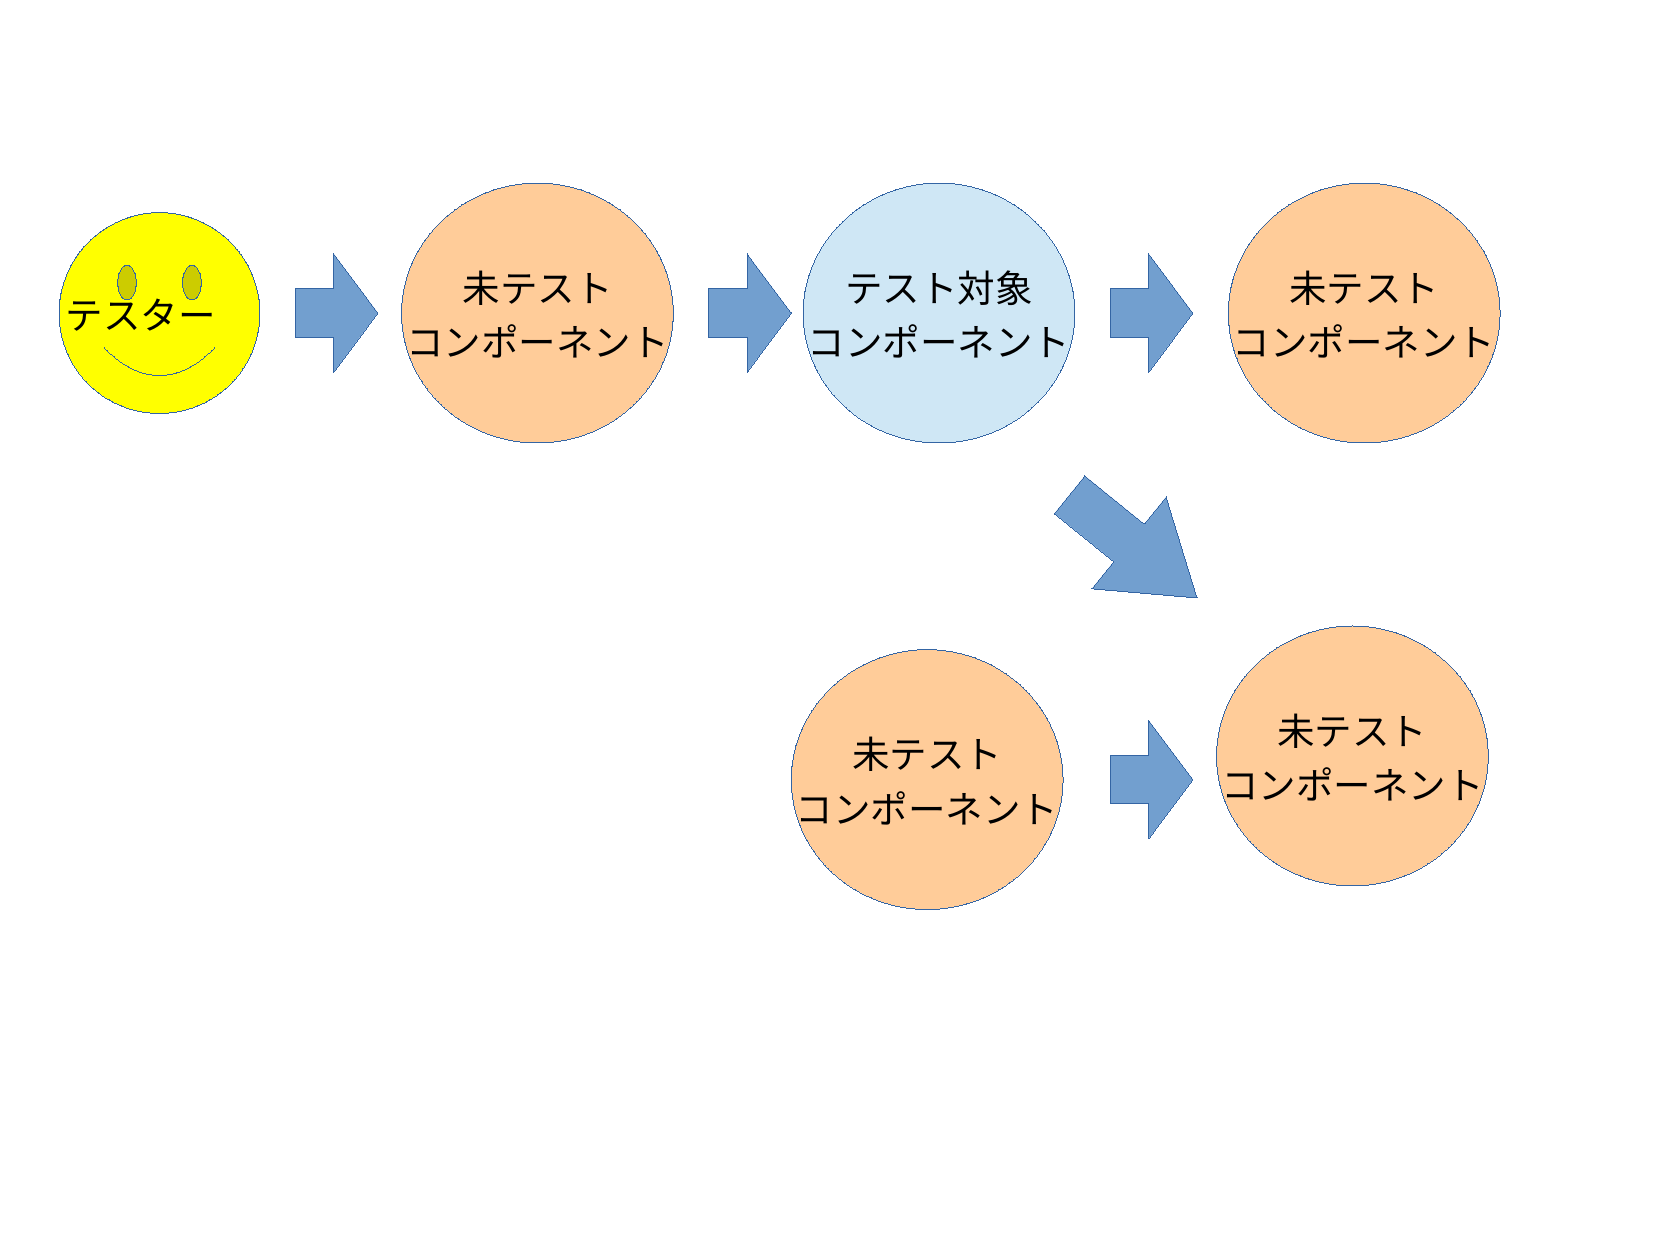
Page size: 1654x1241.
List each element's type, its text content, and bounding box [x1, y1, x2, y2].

text_box 未テスト コンポーネント [1216, 625, 1489, 886]
text_box [295, 253, 378, 373]
text_box 未テスト コンポーネント [401, 183, 674, 443]
text_box [1110, 720, 1193, 839]
text_box 未テスト コンポーネント [1228, 183, 1501, 443]
text_box [1054, 475, 1198, 598]
text_box 未テスト コンポーネント [791, 649, 1064, 910]
text_box [708, 253, 792, 373]
text_box テスター [59, 212, 260, 414]
text_box [1110, 253, 1193, 373]
text_box テスト対象 コンポーネント [803, 183, 1075, 443]
